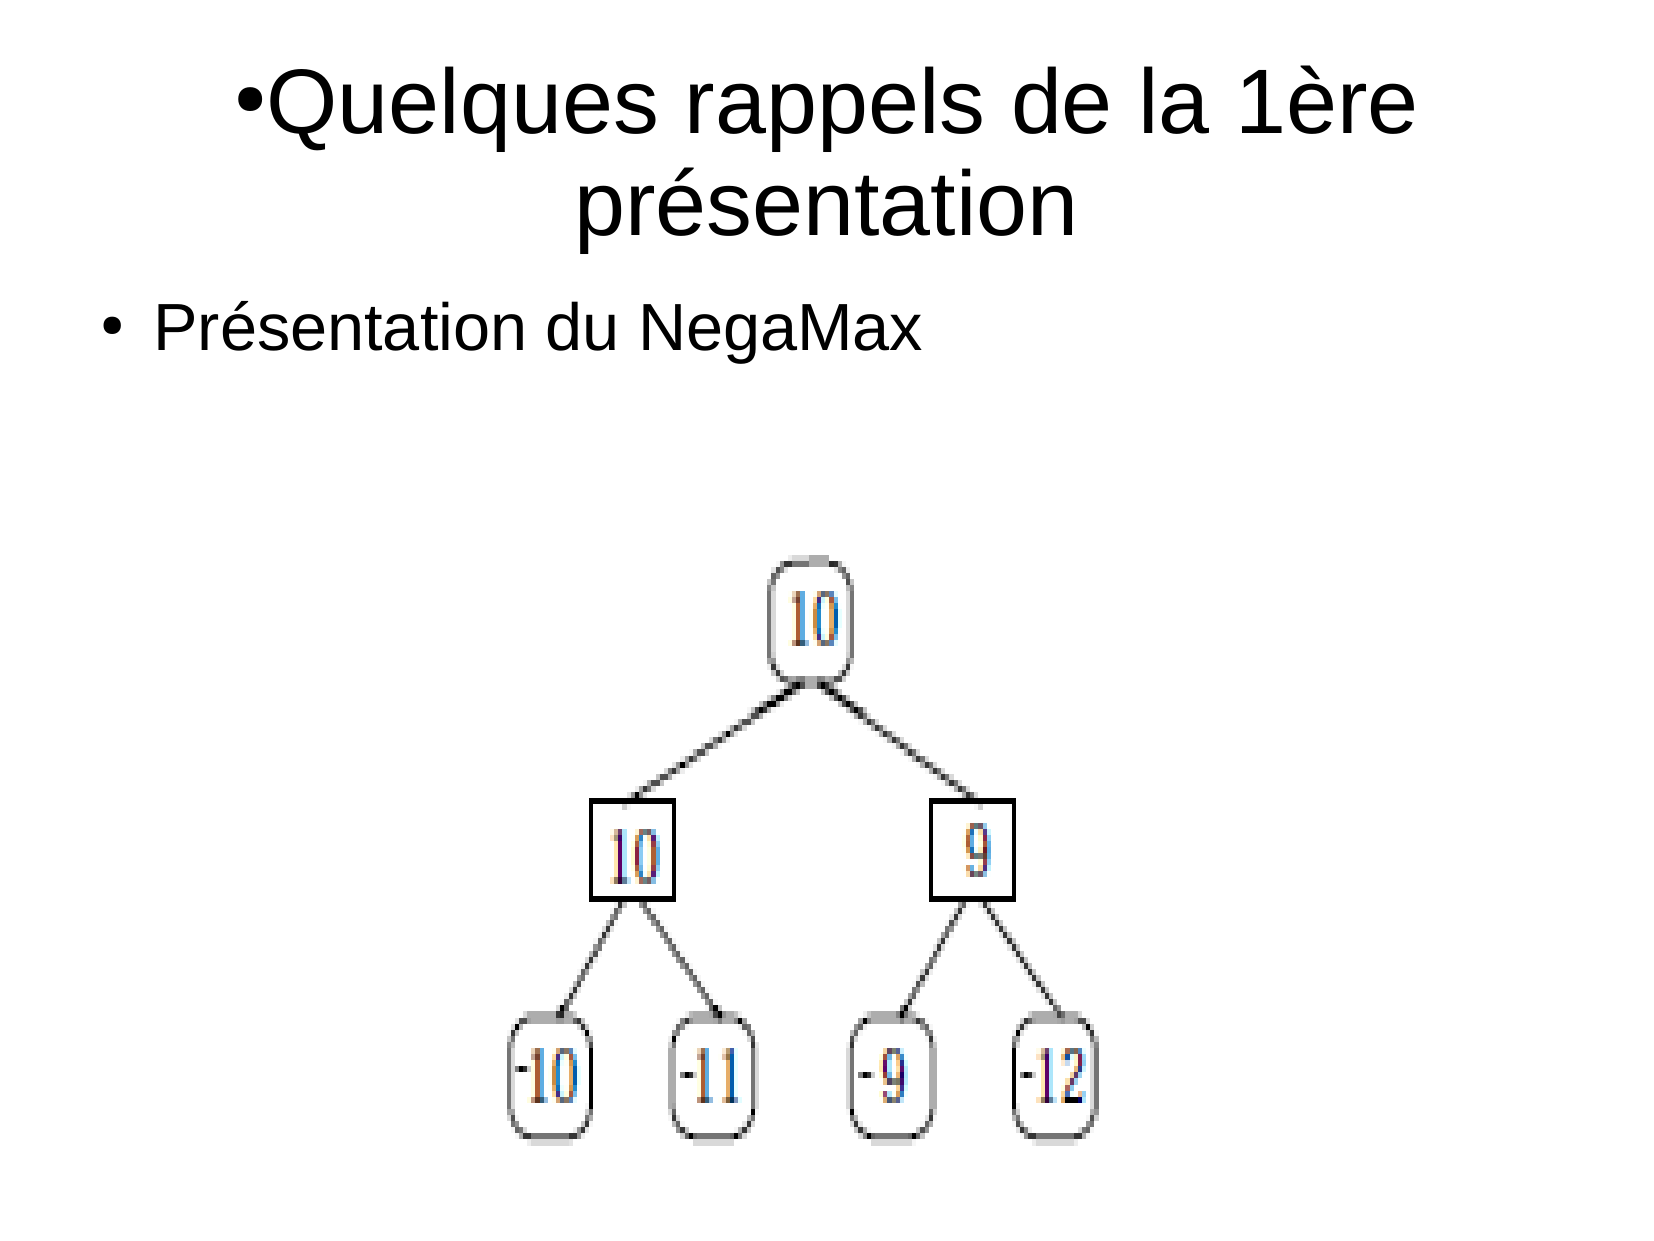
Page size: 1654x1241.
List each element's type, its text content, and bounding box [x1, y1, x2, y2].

list Présentation du NegaMax [82, 290, 1571, 1109]
picture [507, 555, 1099, 1146]
title Quelques rappels de la 1ère présentation [82, 49, 1571, 257]
